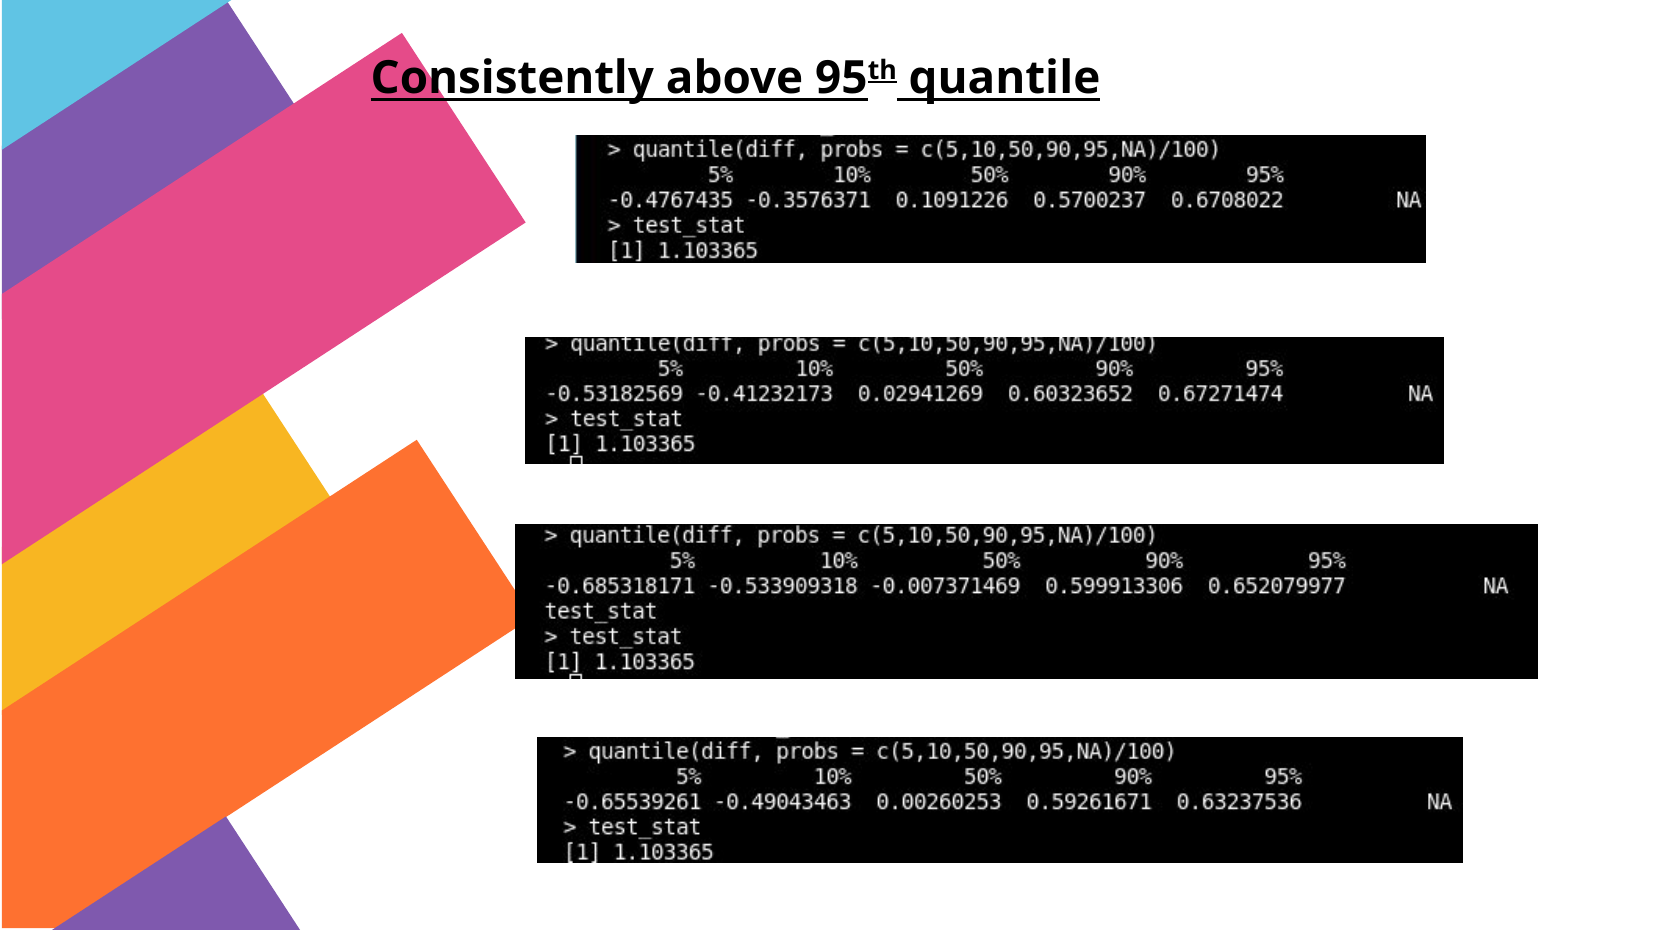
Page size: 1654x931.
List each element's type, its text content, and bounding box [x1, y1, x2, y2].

picture [537, 737, 1463, 863]
picture [525, 337, 1444, 464]
picture [575, 135, 1426, 263]
text_box Consistently above 95th quantile [355, 37, 1654, 106]
picture [515, 524, 1538, 679]
